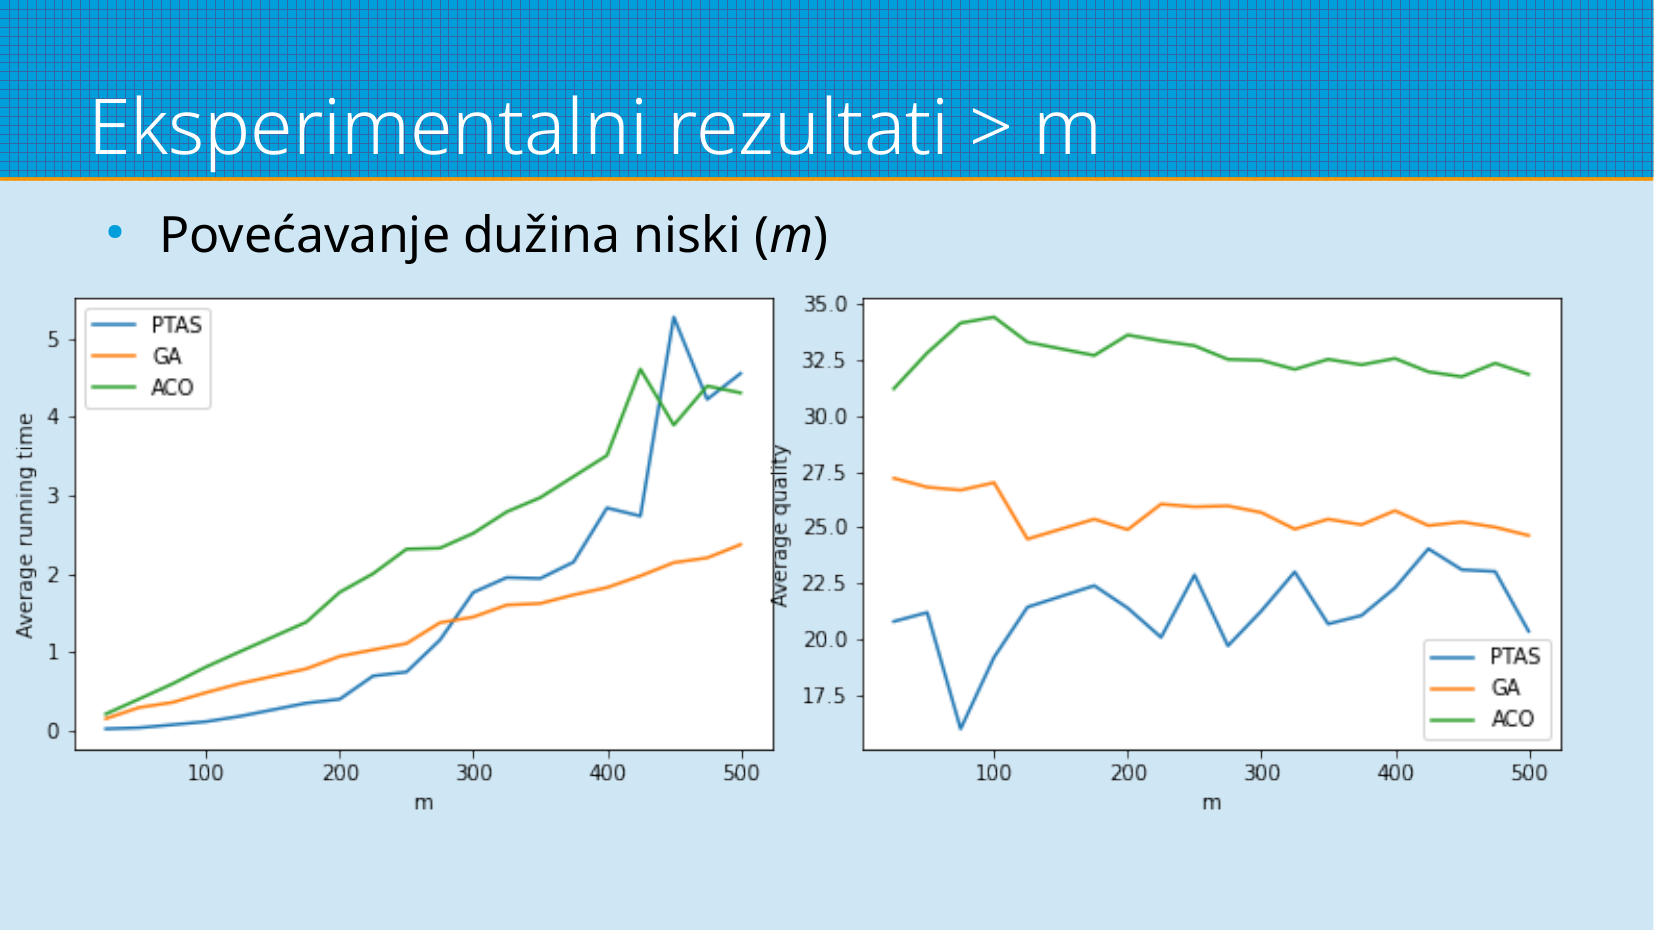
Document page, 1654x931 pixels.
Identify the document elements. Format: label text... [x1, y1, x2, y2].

list Povećavanje dužina niski (m) [88, 198, 1565, 225]
title Eksperimentalni rezultati > m [88, 14, 1565, 178]
picture [0, 225, 1651, 826]
